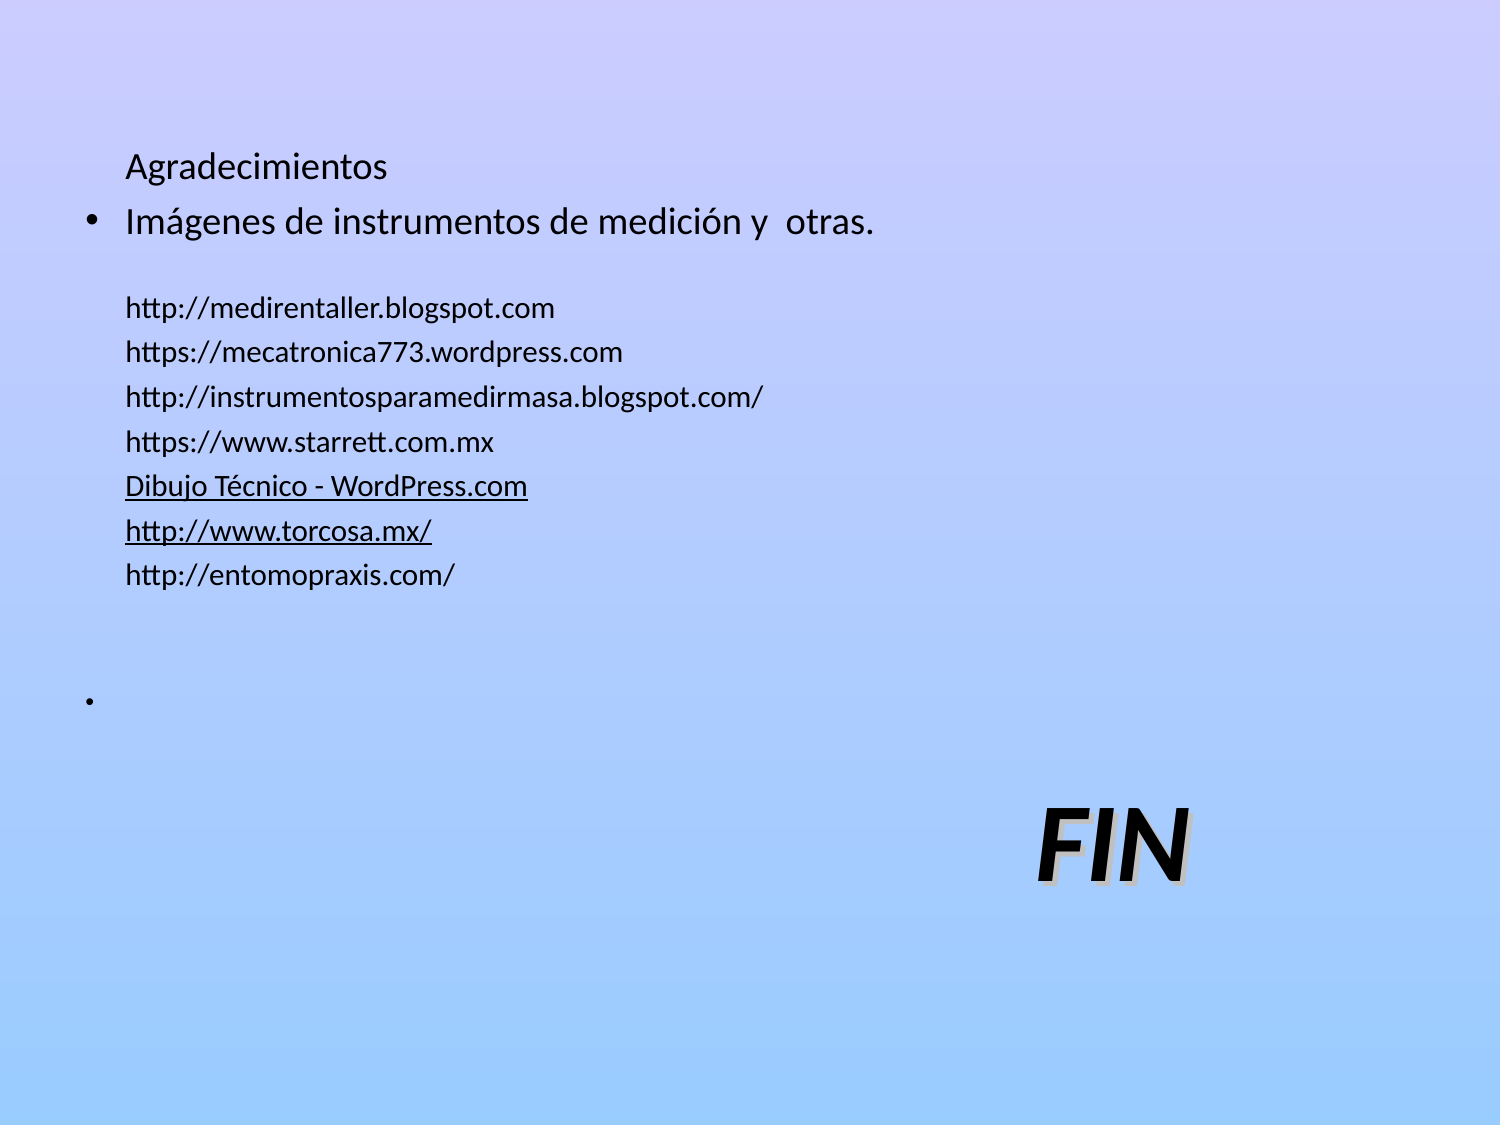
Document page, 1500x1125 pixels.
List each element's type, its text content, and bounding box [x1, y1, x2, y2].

text_box FIN [855, 762, 1371, 912]
list Agradecimientos Imágenes de instrumentos de medición y otras. http://medirentaller.blogspot.com https://mecatronica773.wordpress.com http://instrumentosparamedirmasa.blogspot.com/ https://www.starrett.com.mx Dibujo Técnico - WordPress.com http://www.torcosa.mx/ http://entomopraxis.com/ [70, 58, 1421, 1012]
